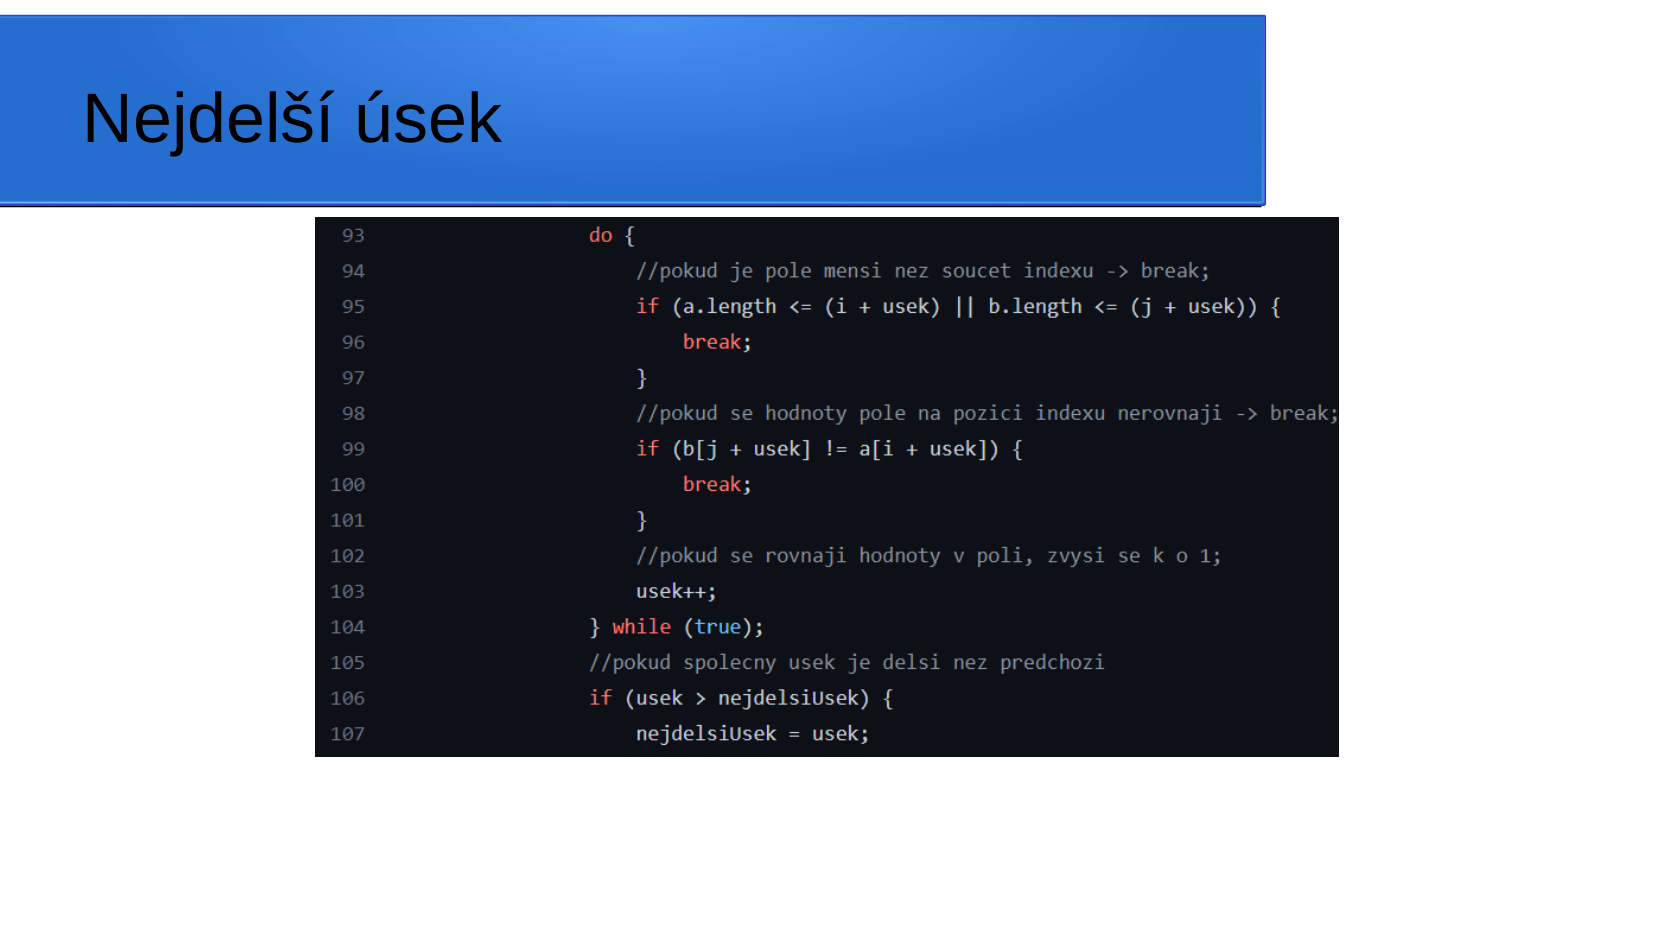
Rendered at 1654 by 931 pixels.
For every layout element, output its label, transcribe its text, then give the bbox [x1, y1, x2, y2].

text_box Nejdelší úsek [82, 37, 1571, 193]
picture [0, 13, 1269, 211]
picture [315, 217, 1339, 757]
